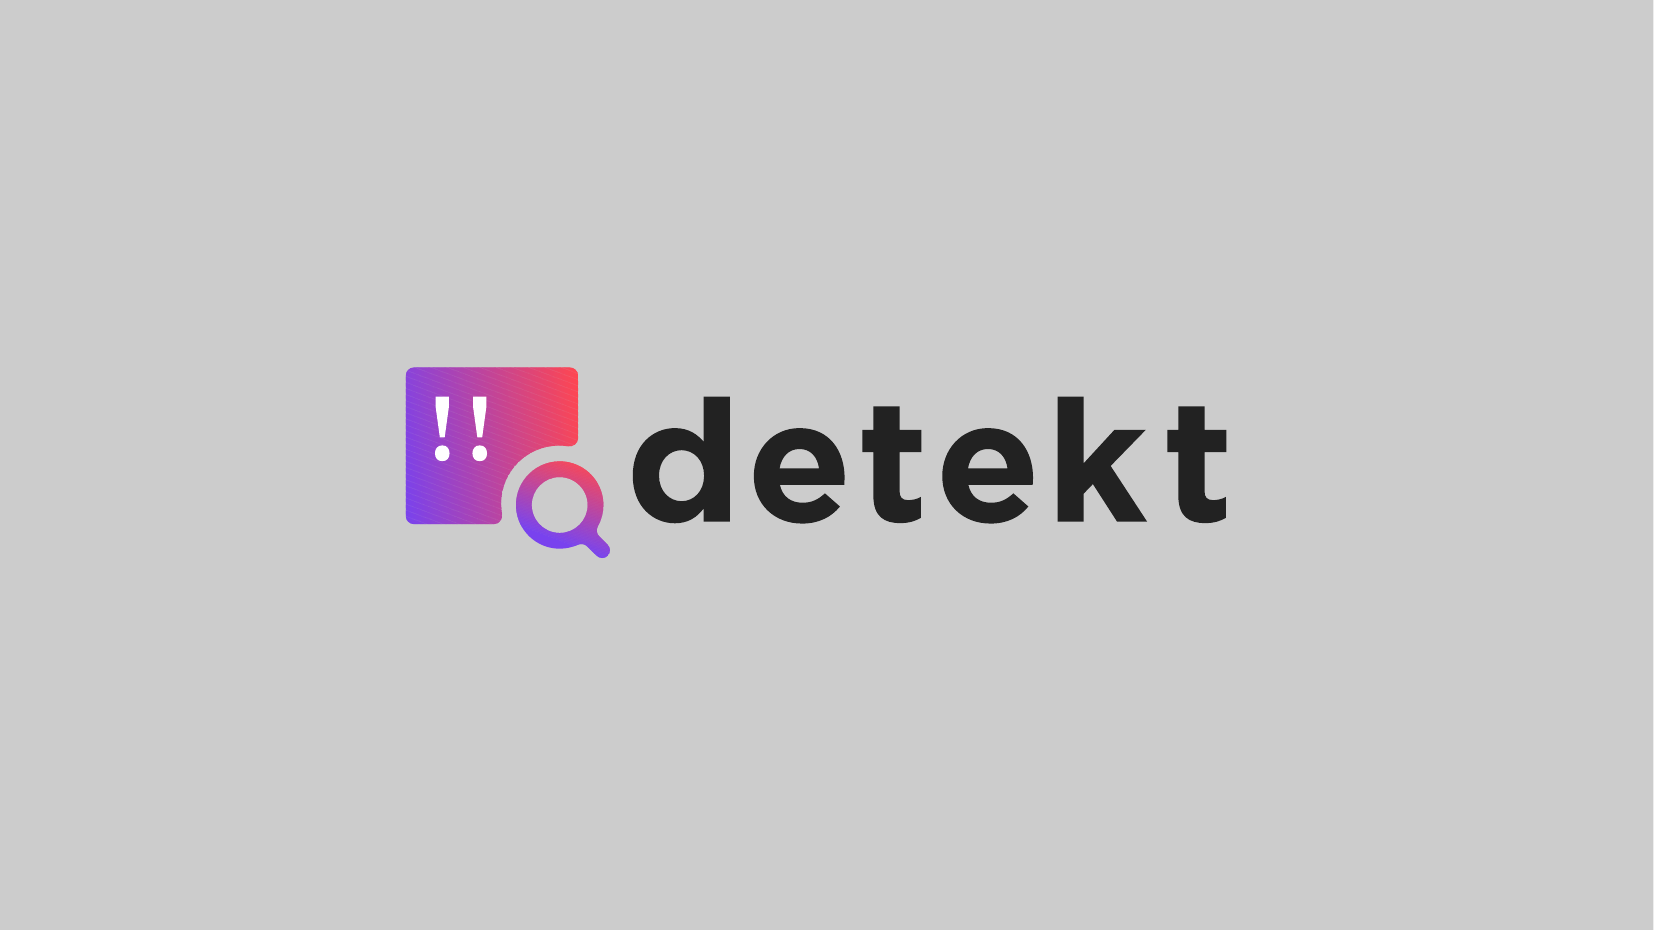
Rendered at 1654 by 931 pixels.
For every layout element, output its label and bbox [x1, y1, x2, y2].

picture [403, 365, 1229, 563]
